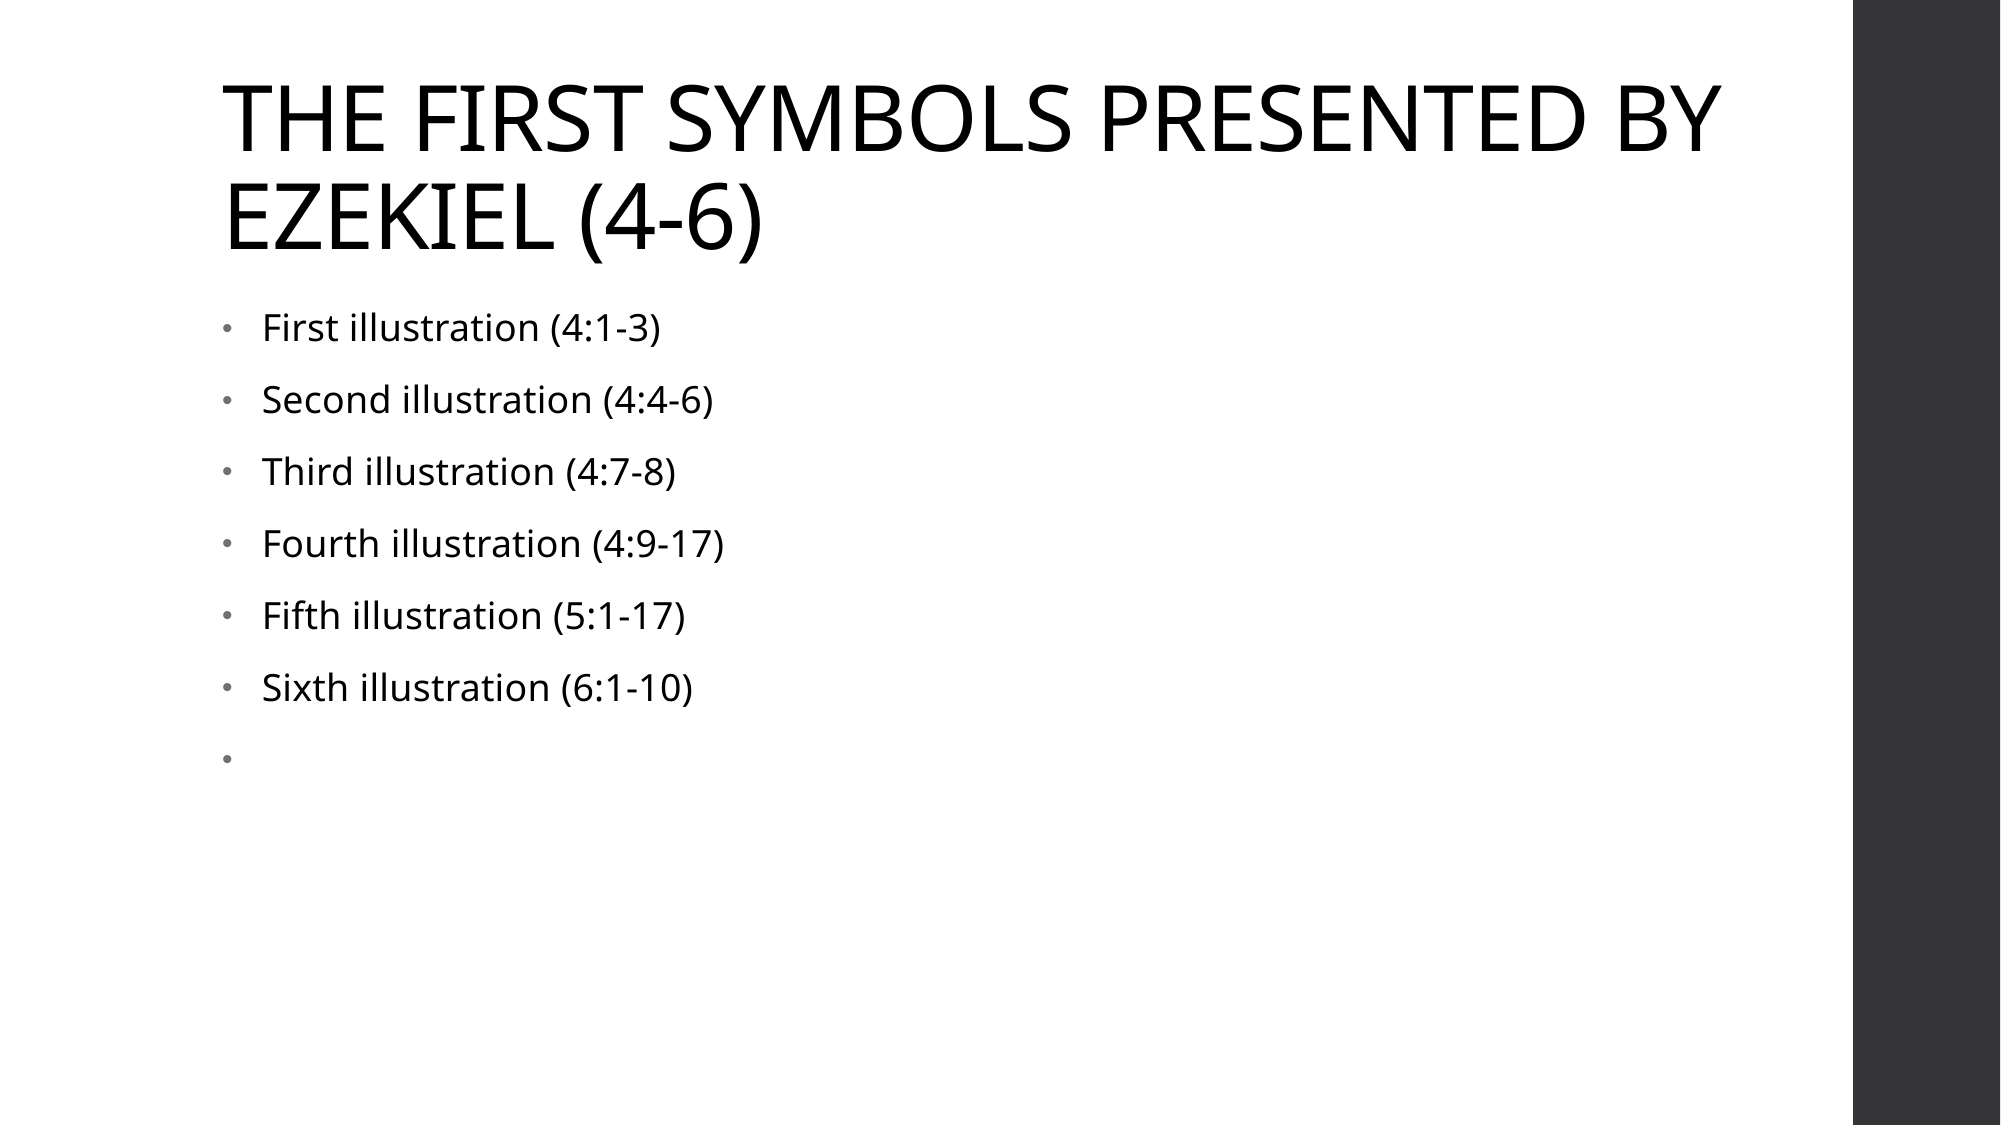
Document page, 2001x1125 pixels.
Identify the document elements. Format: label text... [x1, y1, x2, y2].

list First illustration (4:1-3) Second illustration (4:4-6) Third illustration (4:7-8) Fourth illustration (4:9-17) Fifth illustration (5:1-17) Sixth illustration (6:1-10) [206, 299, 1617, 1014]
title THE FIRST SYMBOLS PRESENTED BY EZEKIEL (4-6) [206, 60, 1797, 278]
